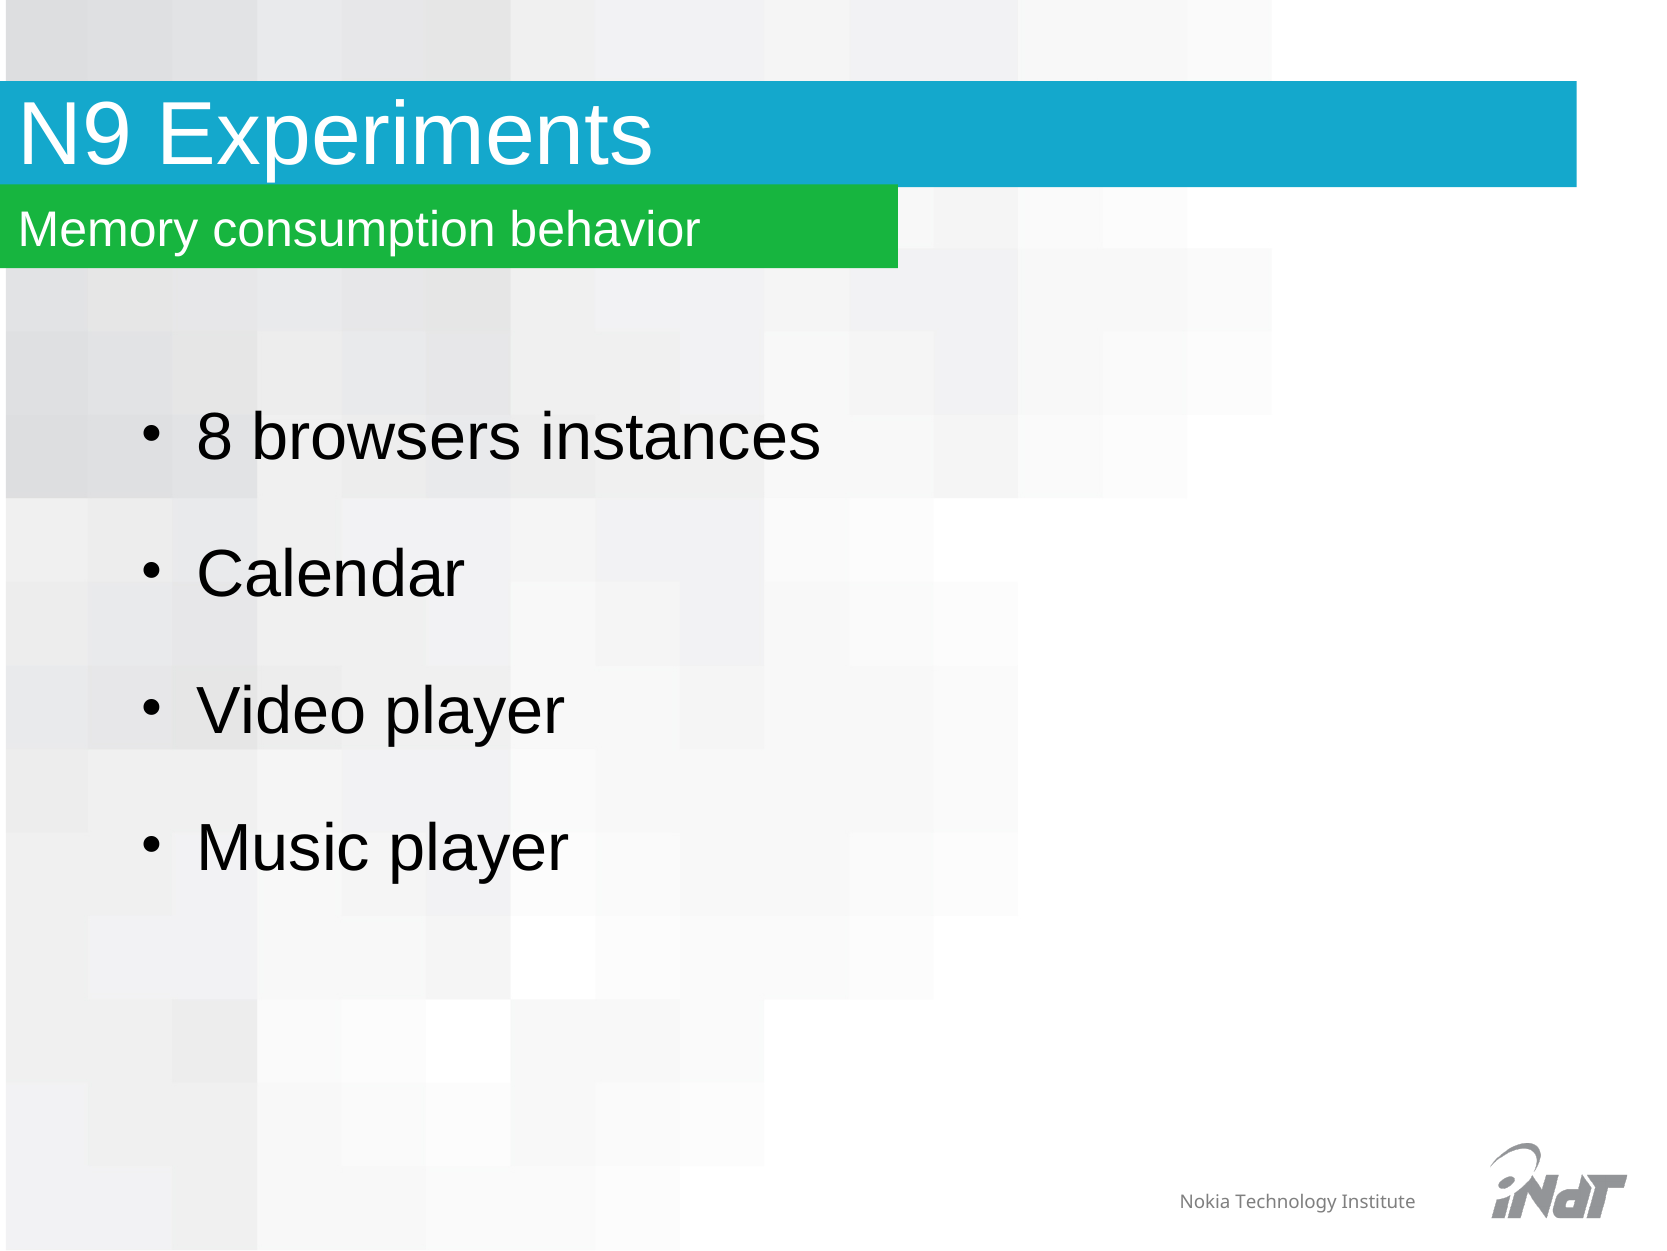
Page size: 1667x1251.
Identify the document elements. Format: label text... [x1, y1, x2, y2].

list 8 browsers instances Calendar Video player Music player [124, 248, 1542, 1163]
text_box Memory consumption behavior [0, 184, 898, 269]
title N9 Experiments [0, 81, 1577, 188]
picture [5, 0, 1667, 1251]
